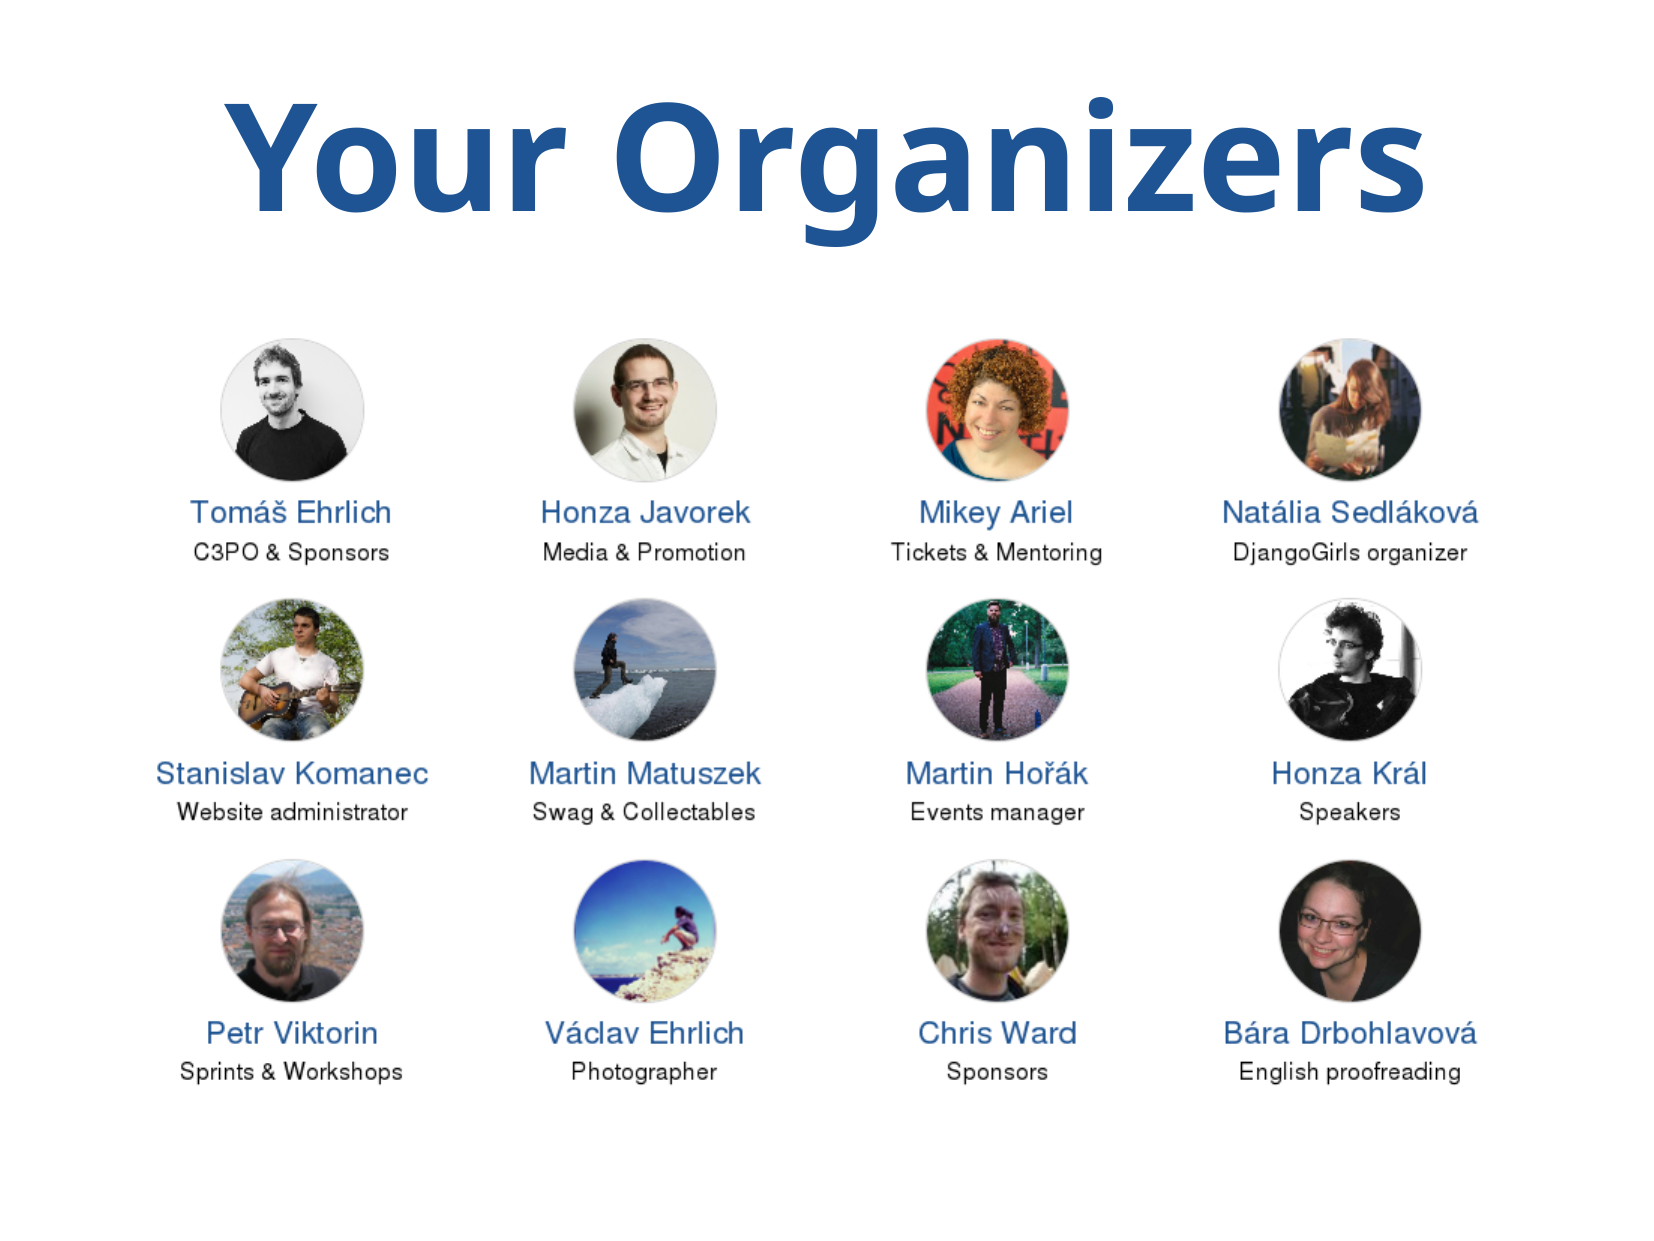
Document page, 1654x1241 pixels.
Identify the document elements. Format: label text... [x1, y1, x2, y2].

title Your Organizers [82, 49, 1571, 257]
picture [135, 304, 1499, 1111]
